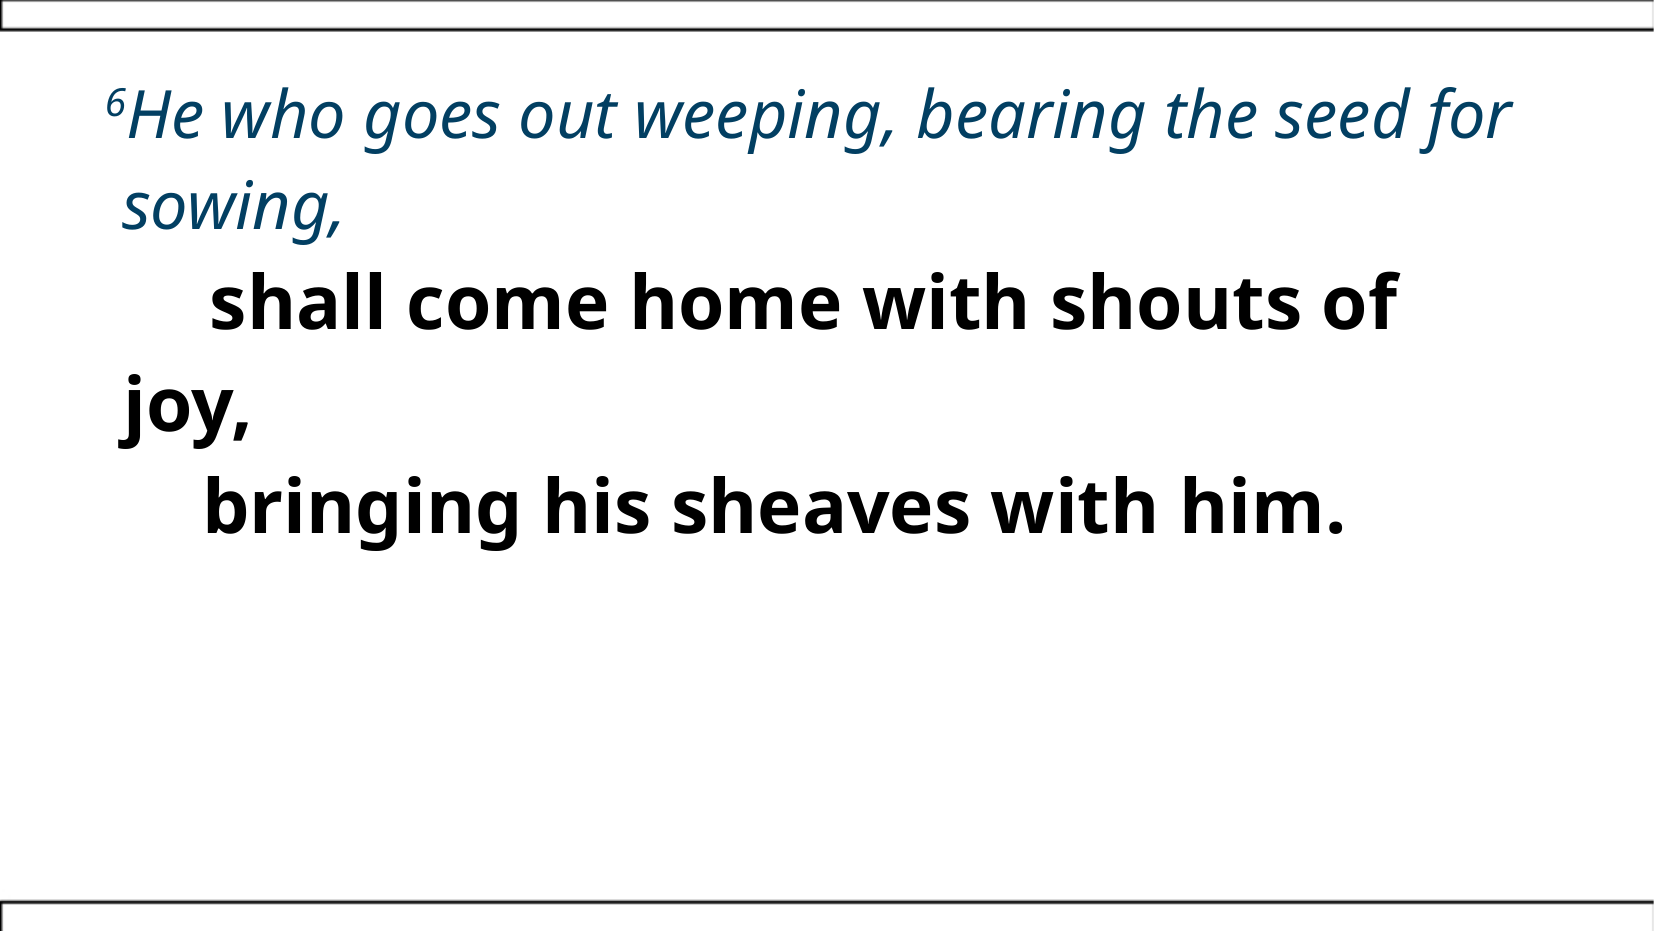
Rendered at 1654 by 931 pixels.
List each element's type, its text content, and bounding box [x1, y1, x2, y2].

picture [0, 0, 1654, 931]
text_box 6He who goes out weeping, bearing the seed for sowing, shall come home with shouts of joy, bringing his sheaves with him. [90, 60, 1561, 452]
